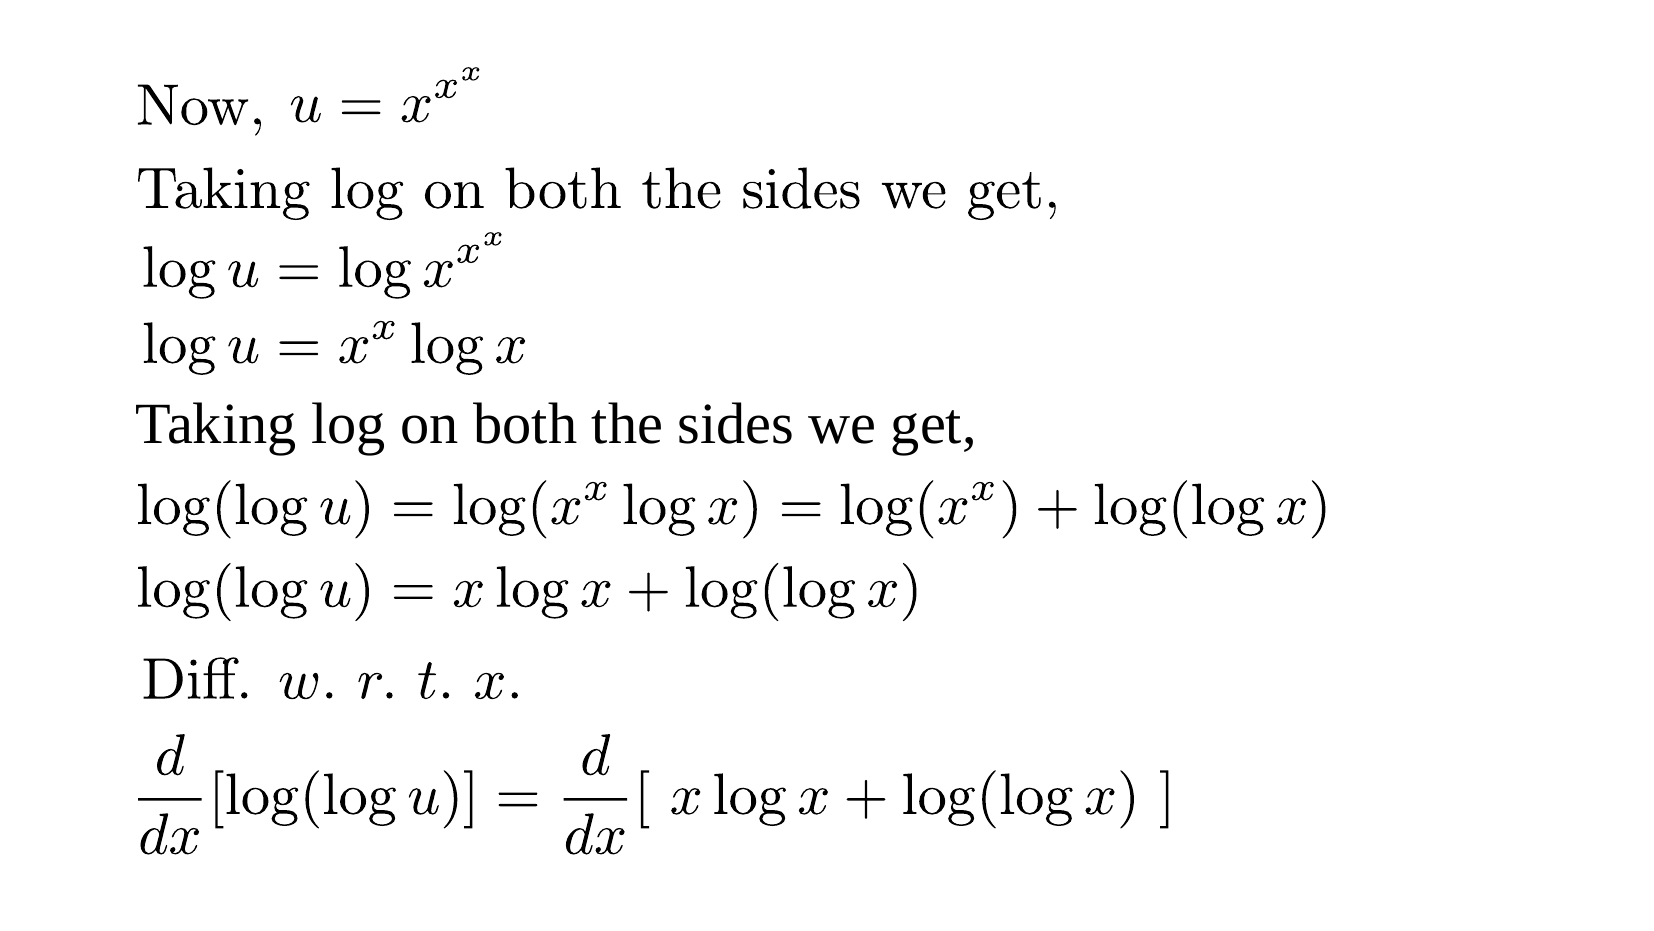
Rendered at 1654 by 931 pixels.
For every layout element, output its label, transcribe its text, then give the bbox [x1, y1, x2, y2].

text_box [143, 657, 518, 700]
text_box [143, 320, 526, 375]
text_box [138, 167, 1056, 221]
text_box [840, 480, 1326, 539]
text_box [138, 480, 821, 539]
text_box [138, 734, 1169, 855]
text_box [138, 562, 917, 622]
title Taking log on both the sides we get, [47, 37, 1607, 886]
text_box [143, 232, 502, 299]
text_box [137, 84, 261, 136]
text_box [290, 67, 480, 123]
